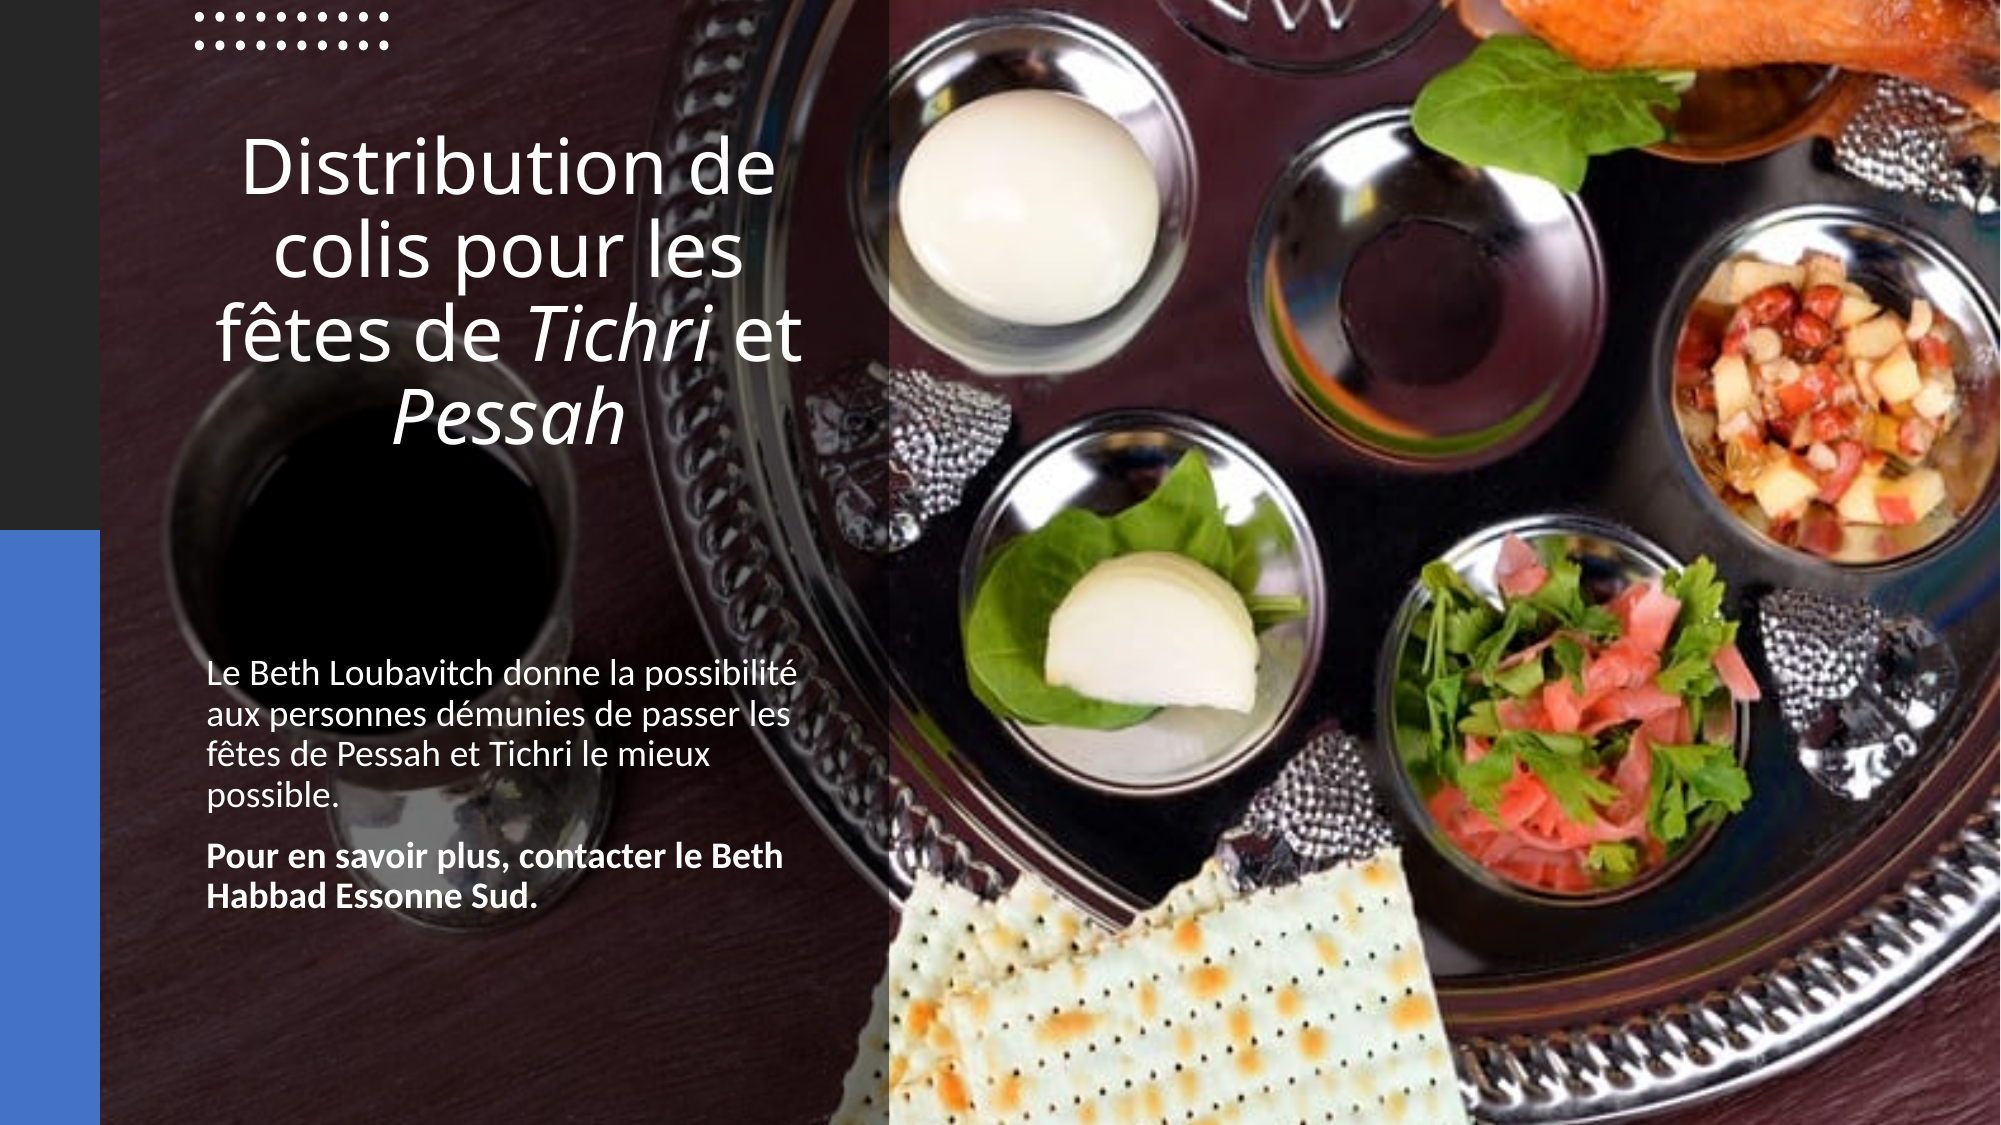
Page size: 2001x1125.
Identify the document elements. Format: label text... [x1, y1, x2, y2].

text_box [0, 0, 889, 1125]
title Distribution de colis pour les fêtes de Tichri et Pessah [191, 118, 828, 471]
list Le Beth Loubavitch donne la possibilité aux personnes démunies de passer les fêtes de Pessah et Tichri le mieux possible. Pour en savoir plus, contacter le Beth Habbad Essonne Sud. [191, 554, 828, 1078]
picture [889, 0, 2000, 1125]
